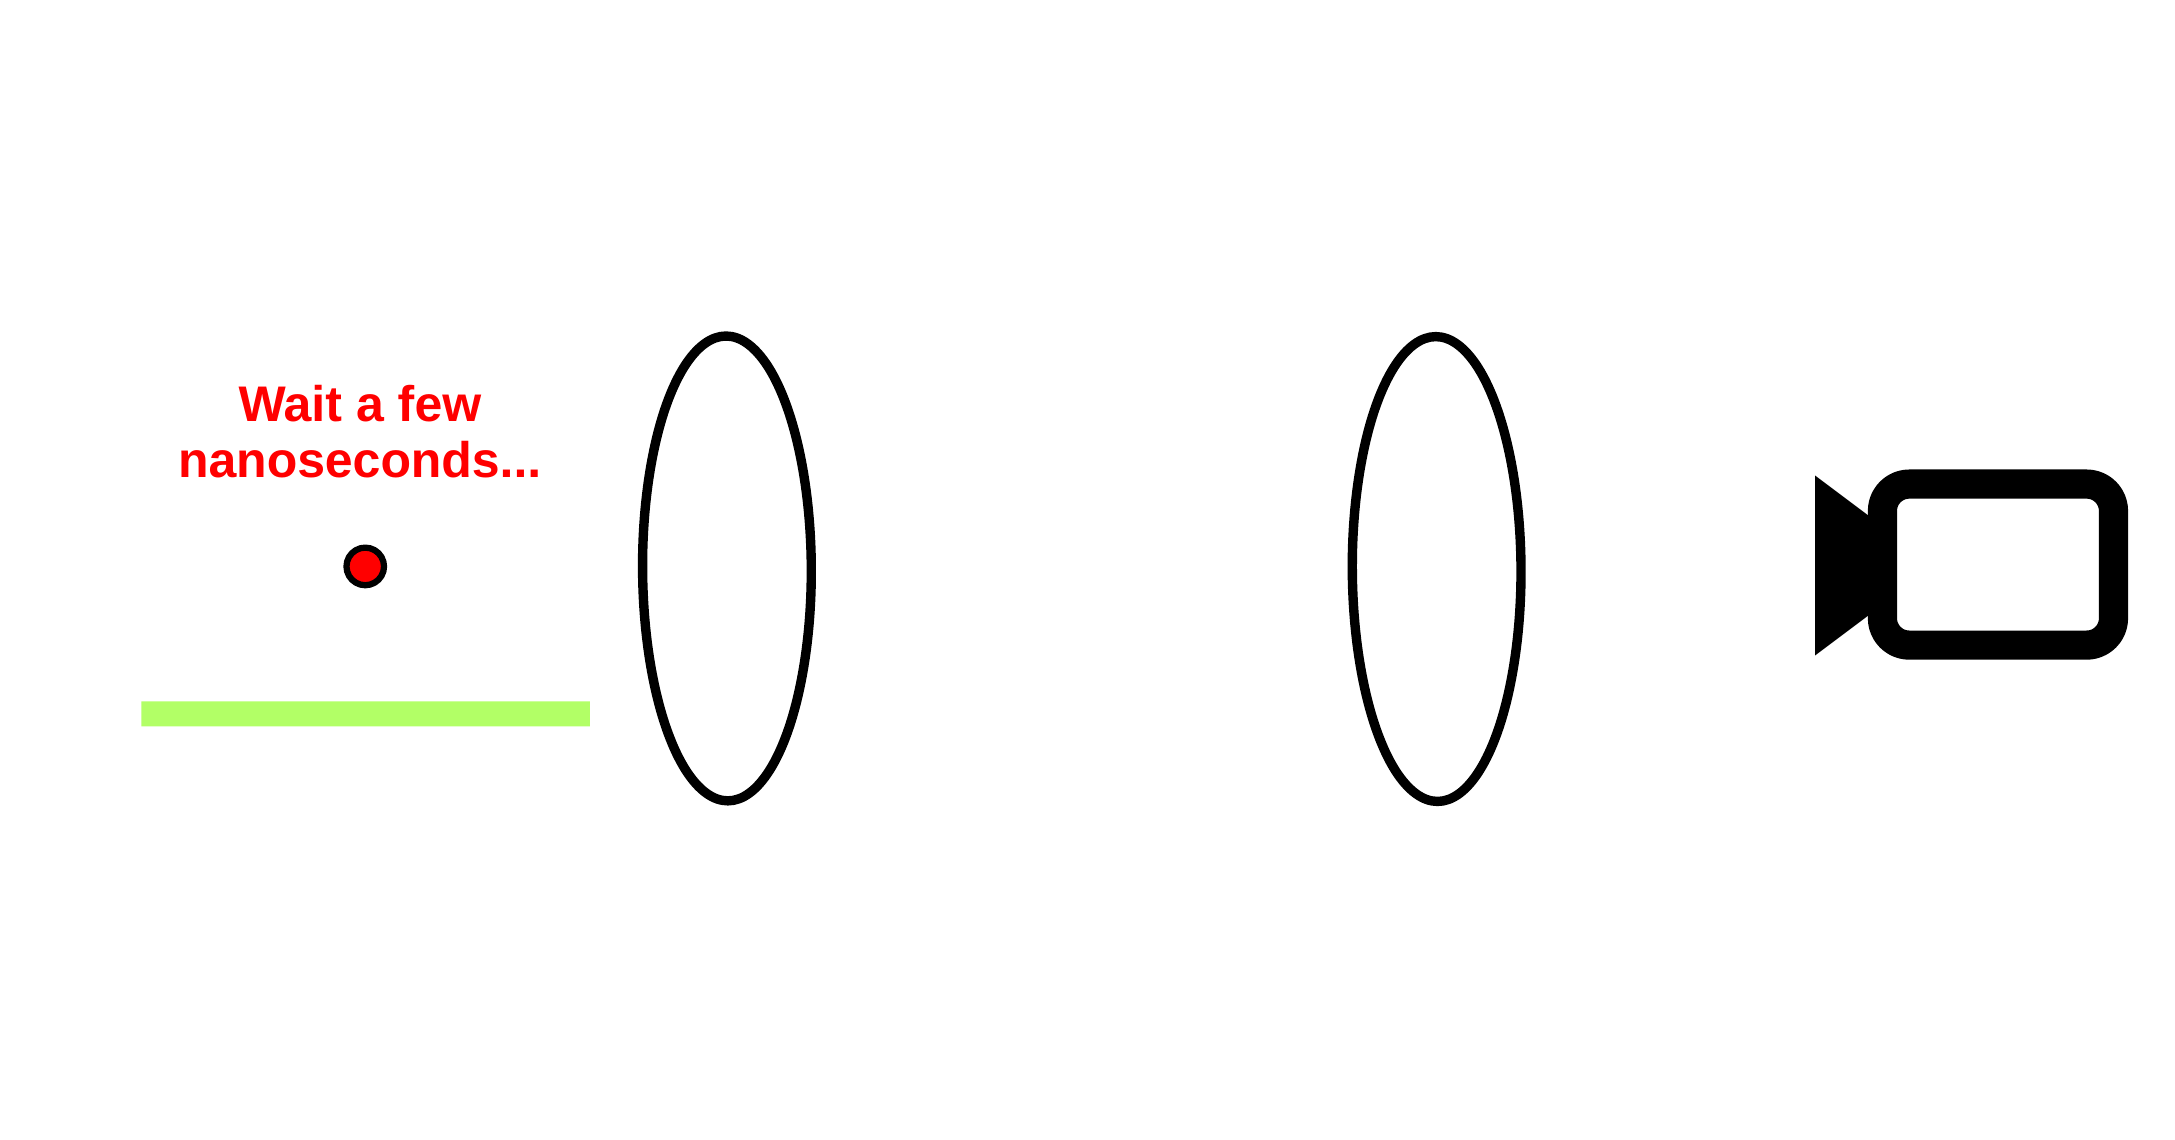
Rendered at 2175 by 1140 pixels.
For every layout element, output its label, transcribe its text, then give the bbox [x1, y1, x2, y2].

text_box [642, 336, 812, 801]
text_box [1815, 475, 1876, 656]
text_box [1882, 484, 2114, 646]
text_box Wait a few nanoseconds... [150, 368, 571, 496]
text_box [1352, 336, 1522, 802]
text_box [346, 547, 385, 586]
